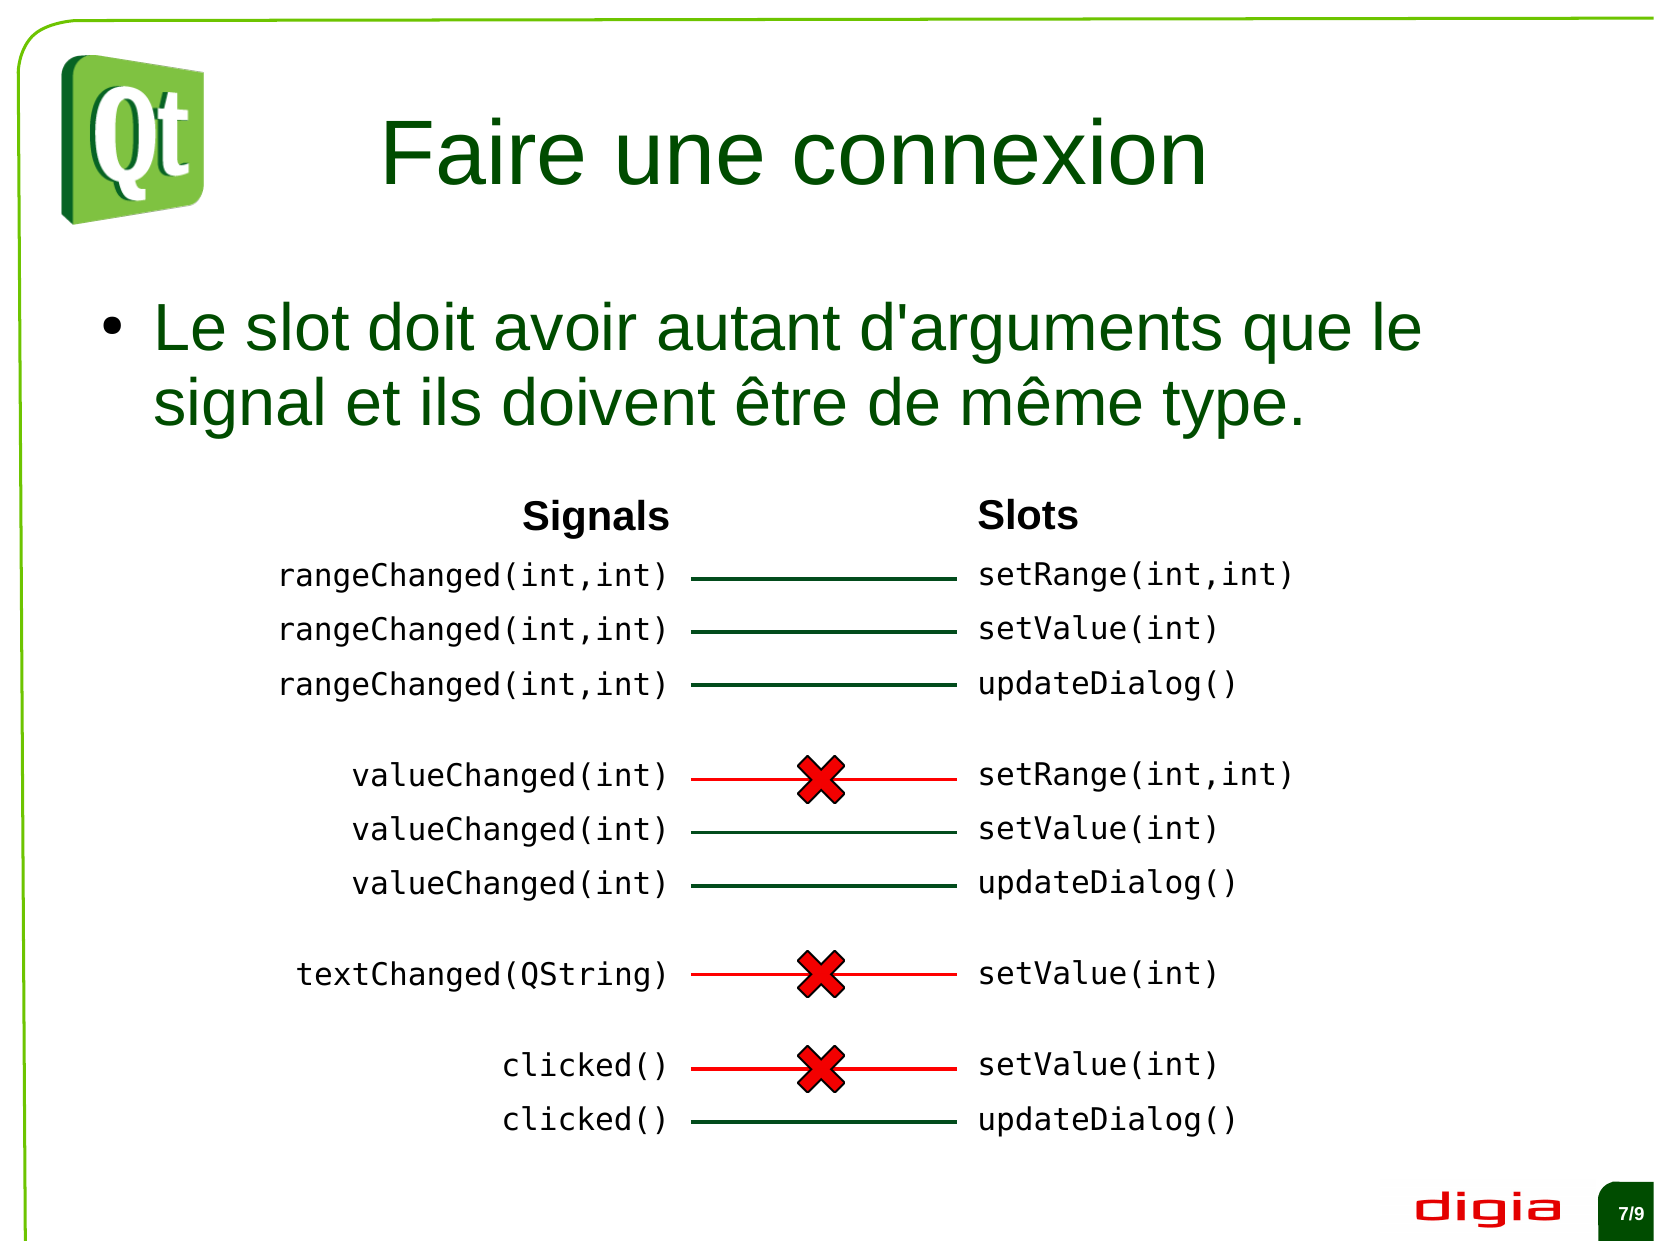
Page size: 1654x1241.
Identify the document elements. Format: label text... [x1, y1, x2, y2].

text_box Slots setRange(int,int) setValue(int) updateDialog() setRange(int,int) setValue(int) updateDialog() setValue(int) setValue(int) updateDialog() [962, 484, 1554, 1145]
picture [797, 755, 845, 804]
picture [1380, 1179, 1596, 1241]
picture [797, 1045, 845, 1093]
list Le slot doit avoir autant d'arguments que le signal et ils doivent être de même type. [82, 290, 1571, 473]
picture [61, 55, 204, 225]
picture [797, 950, 845, 999]
text_box Signals rangeChanged(int,int) rangeChanged(int,int) rangeChanged(int,int) valueChanged(int) valueChanged(int) valueChanged(int) textChanged(QString) clicked() clicked() [94, 485, 686, 1146]
title Faire une connexion [257, 49, 1333, 257]
